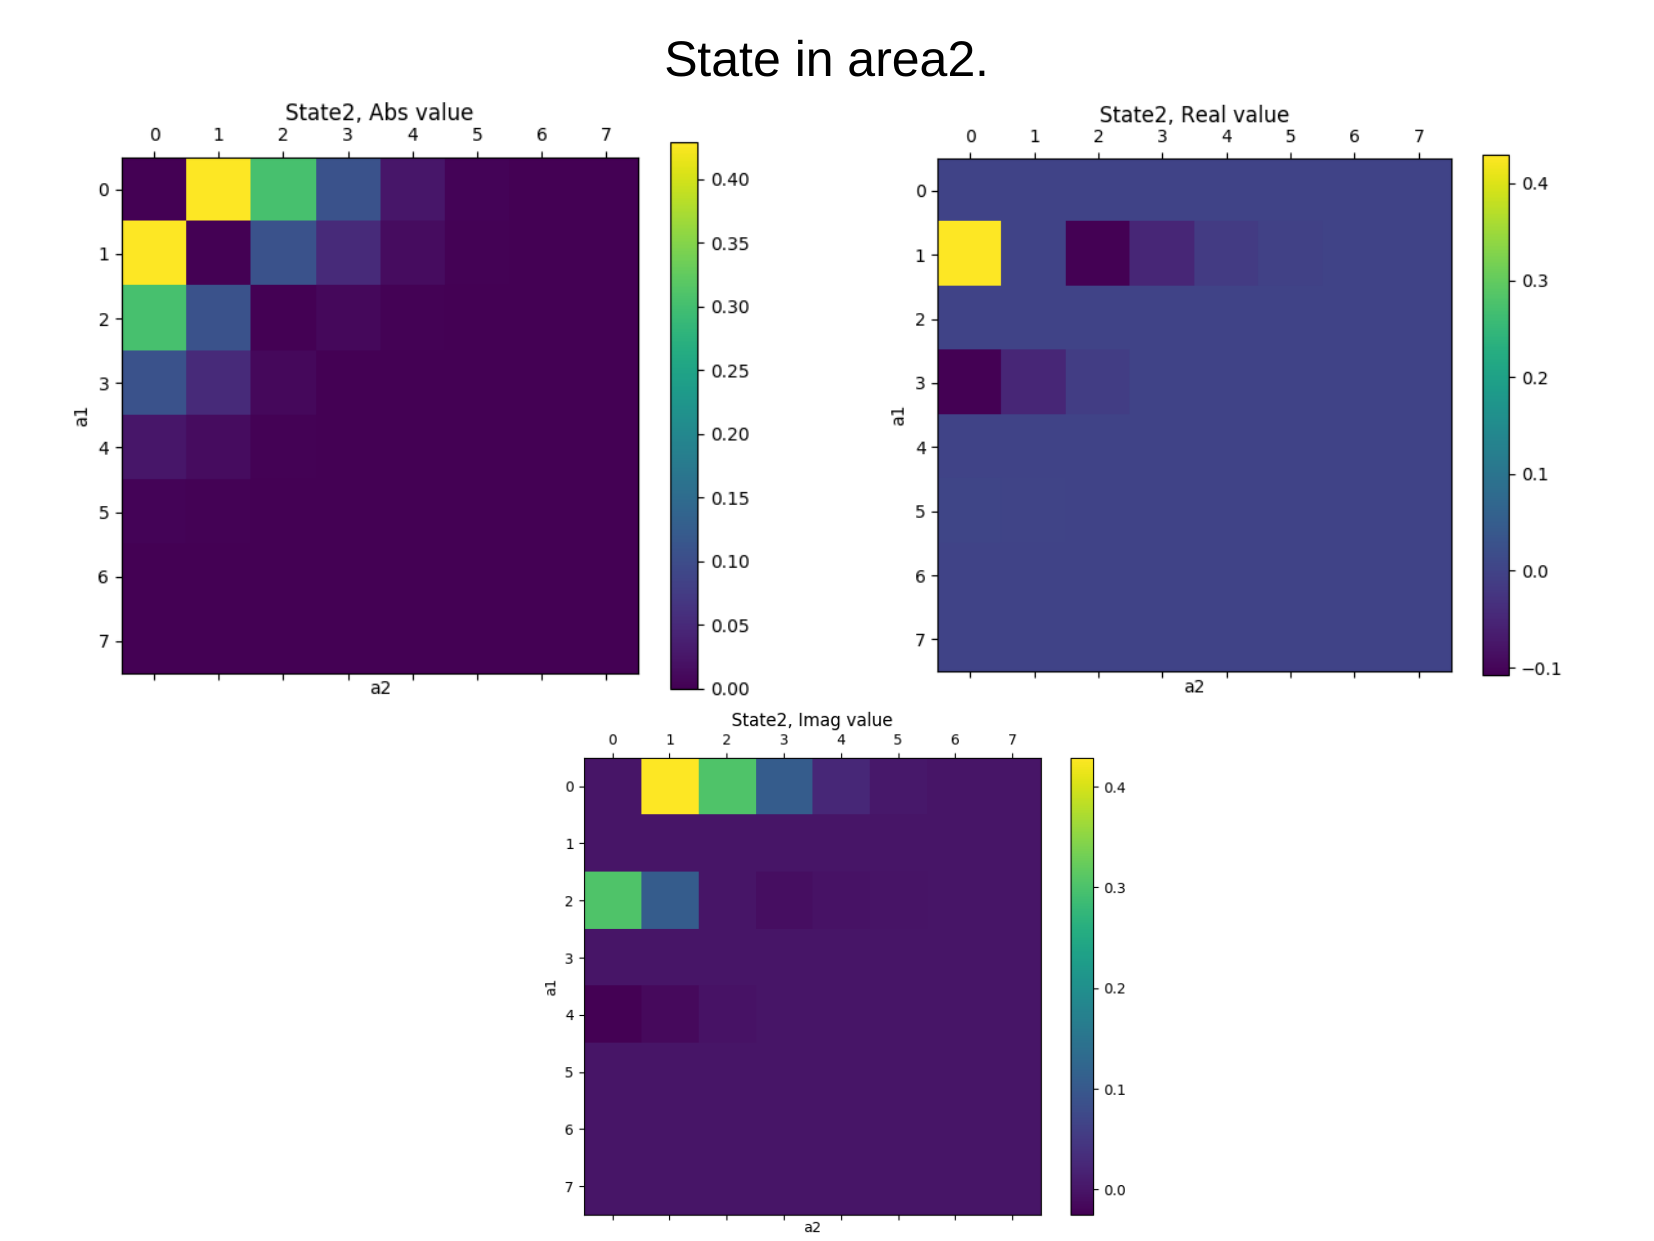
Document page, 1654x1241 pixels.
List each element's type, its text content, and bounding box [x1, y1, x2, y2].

text_box State in area2. [649, 23, 1063, 95]
picture [537, 705, 1134, 1238]
picture [874, 94, 1571, 703]
picture [59, 94, 768, 702]
